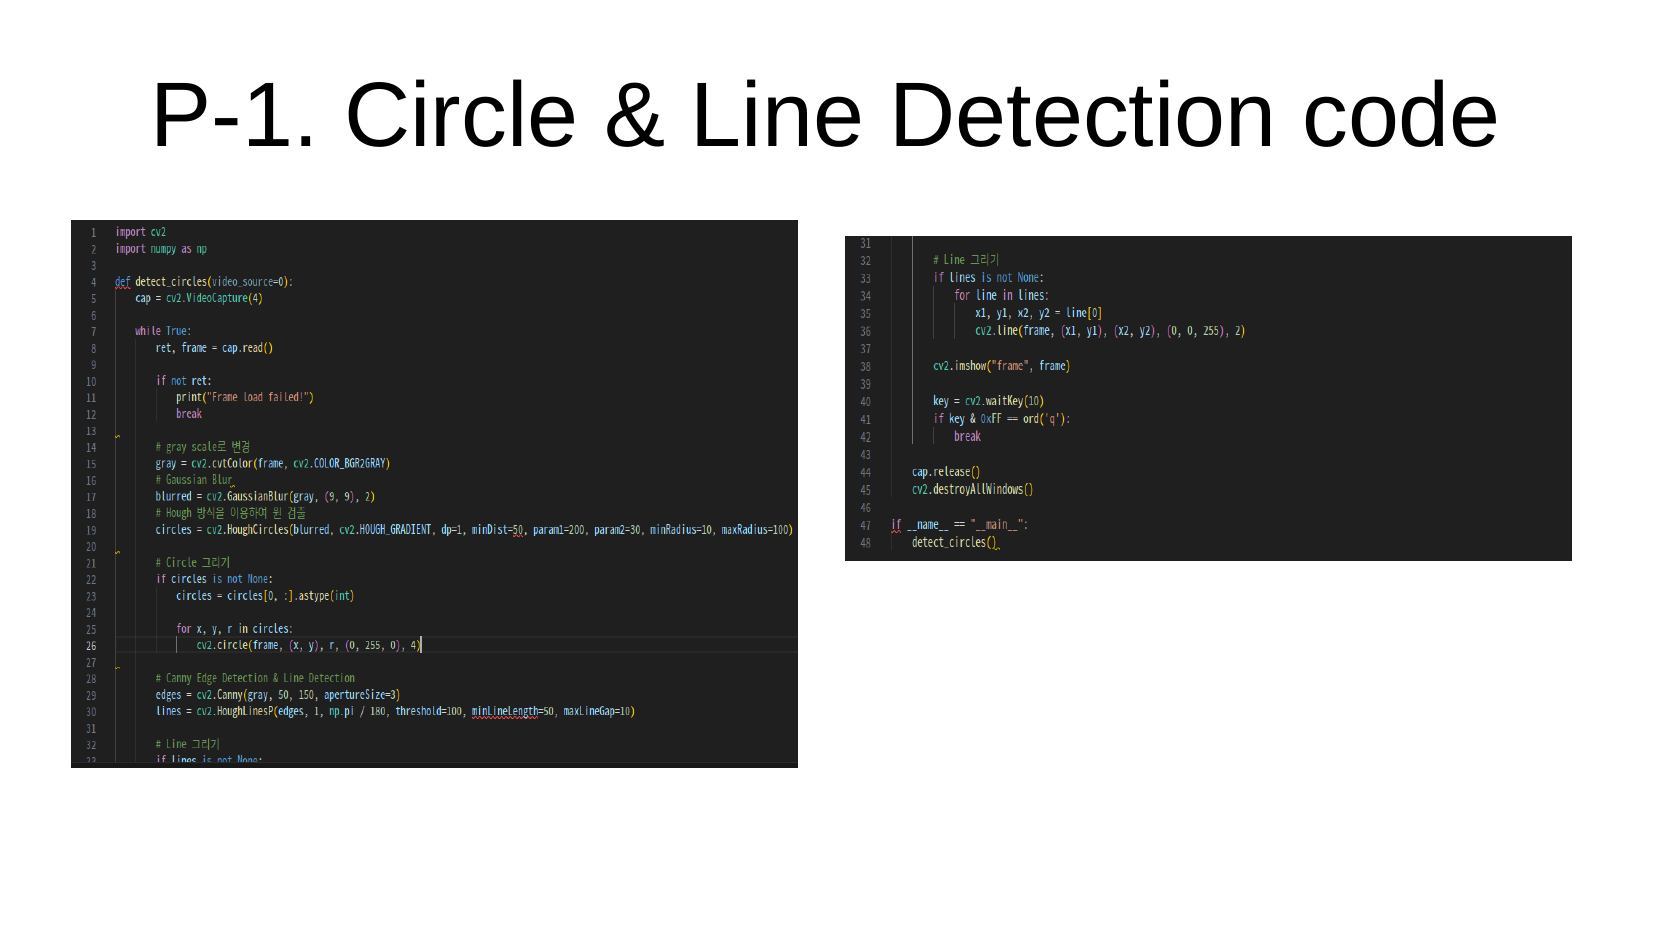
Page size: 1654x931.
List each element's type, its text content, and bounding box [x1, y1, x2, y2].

picture [71, 220, 798, 768]
picture [845, 236, 1572, 562]
title P-1. Circle & Line Detection code [82, 37, 1571, 193]
